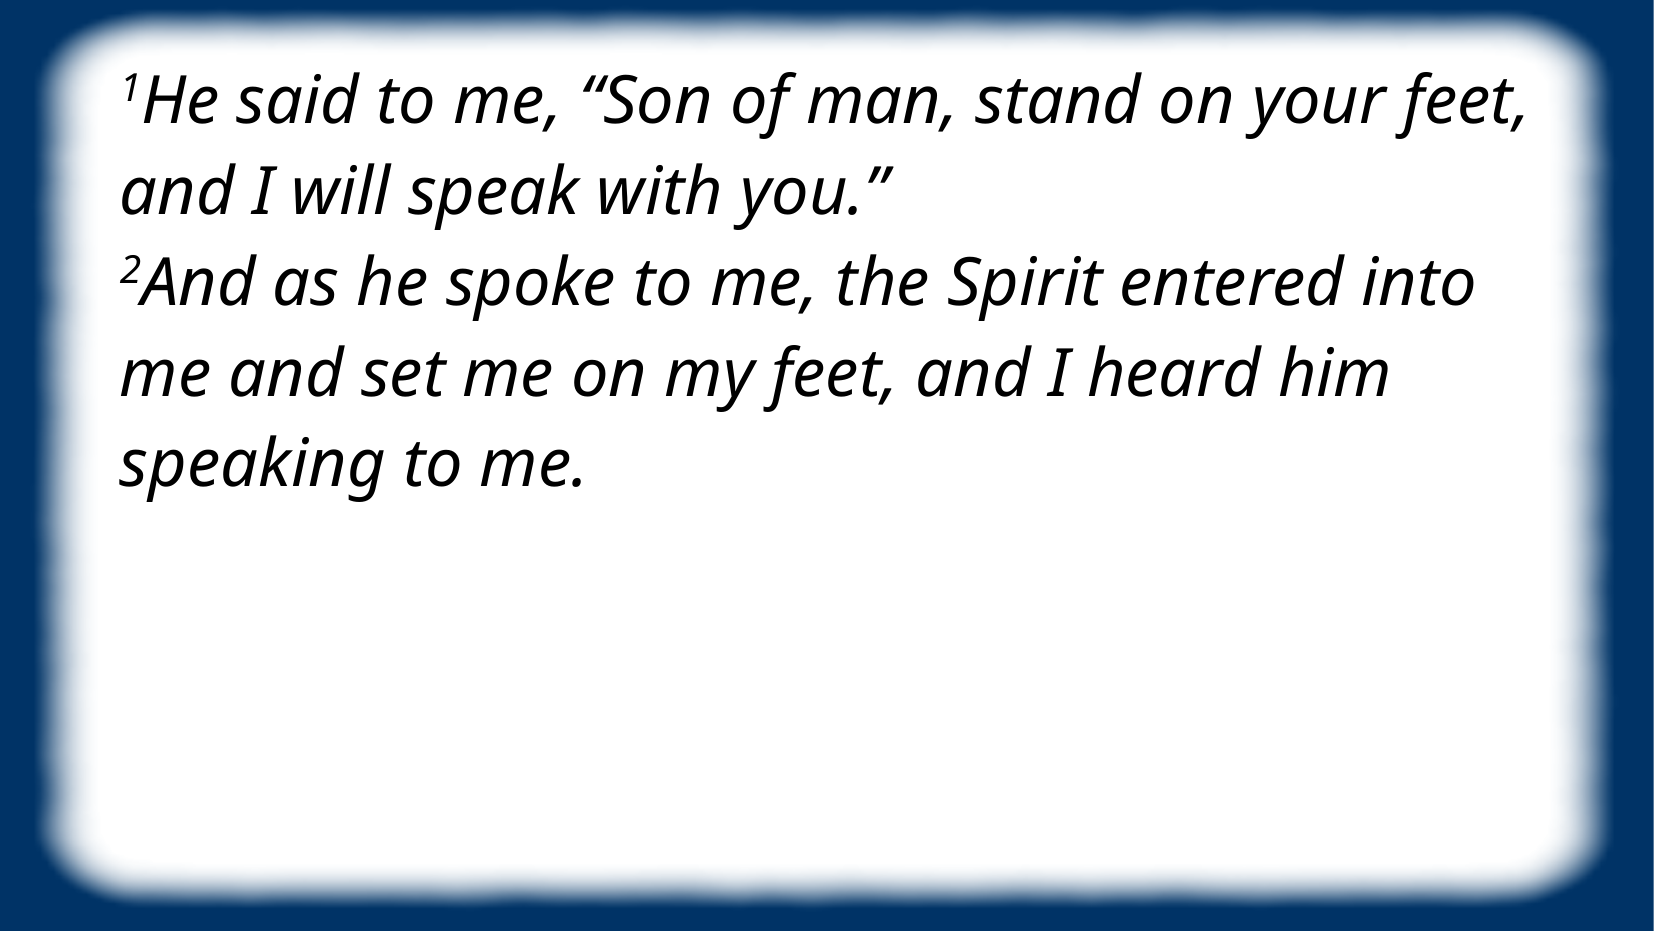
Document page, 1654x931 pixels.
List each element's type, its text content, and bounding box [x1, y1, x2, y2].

picture [0, 0, 1654, 931]
text_box 1He said to me, “Son of man, stand on your feet, and I will speak with you.” 2And as he spoke to me, the Spirit entered into me and set me on my feet, and I heard him speaking to me. [105, 45, 1576, 504]
